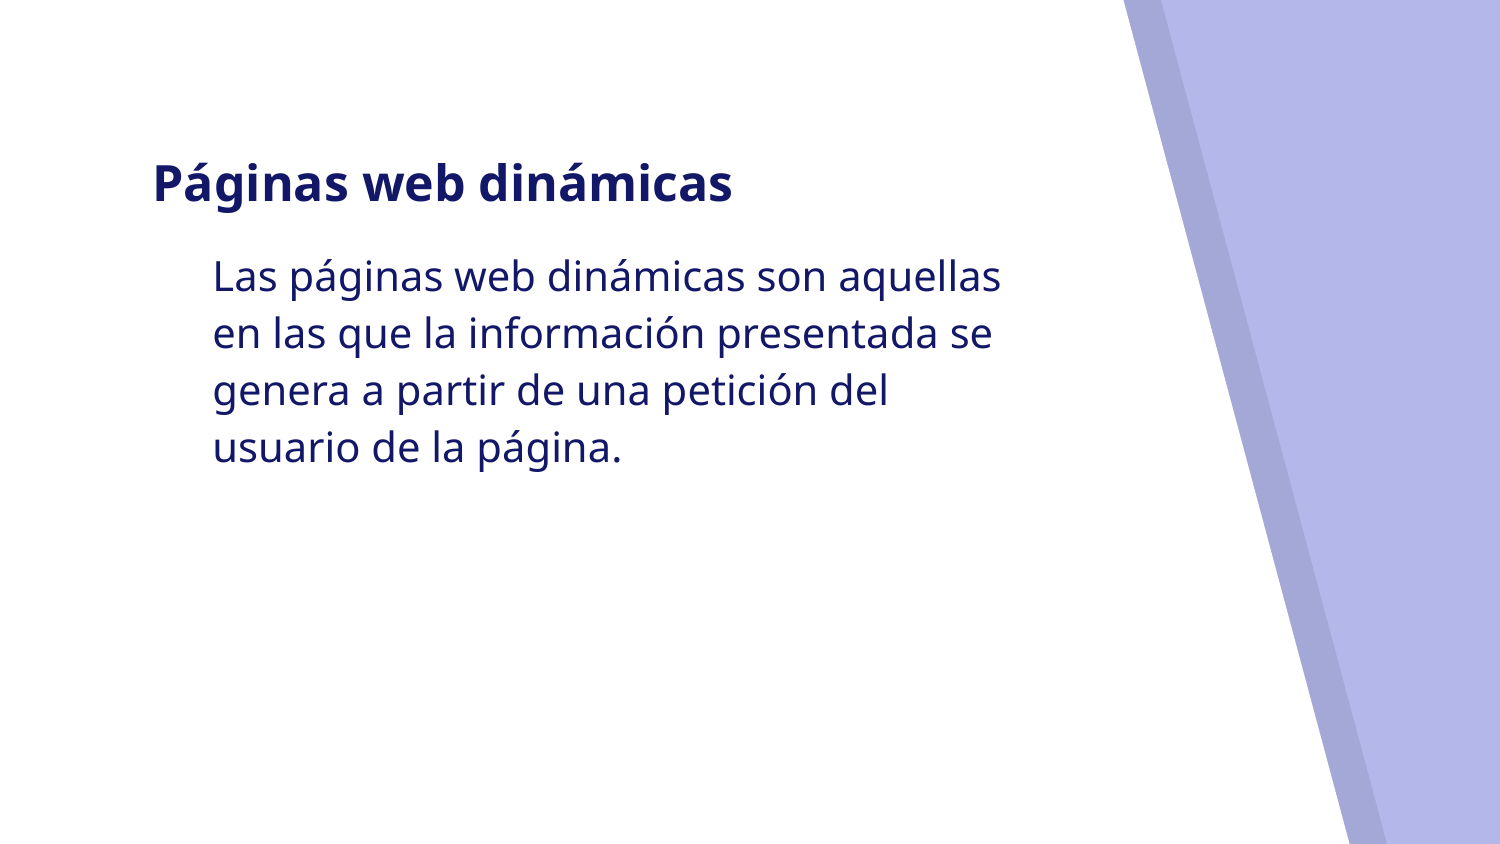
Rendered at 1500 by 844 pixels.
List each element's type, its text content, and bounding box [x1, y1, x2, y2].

title Páginas web dinámicas [137, 146, 1011, 227]
list Las páginas web dinámicas son aquellas en las que la información presentada se genera a partir de una petición del usuario de la página. [137, 246, 1011, 781]
